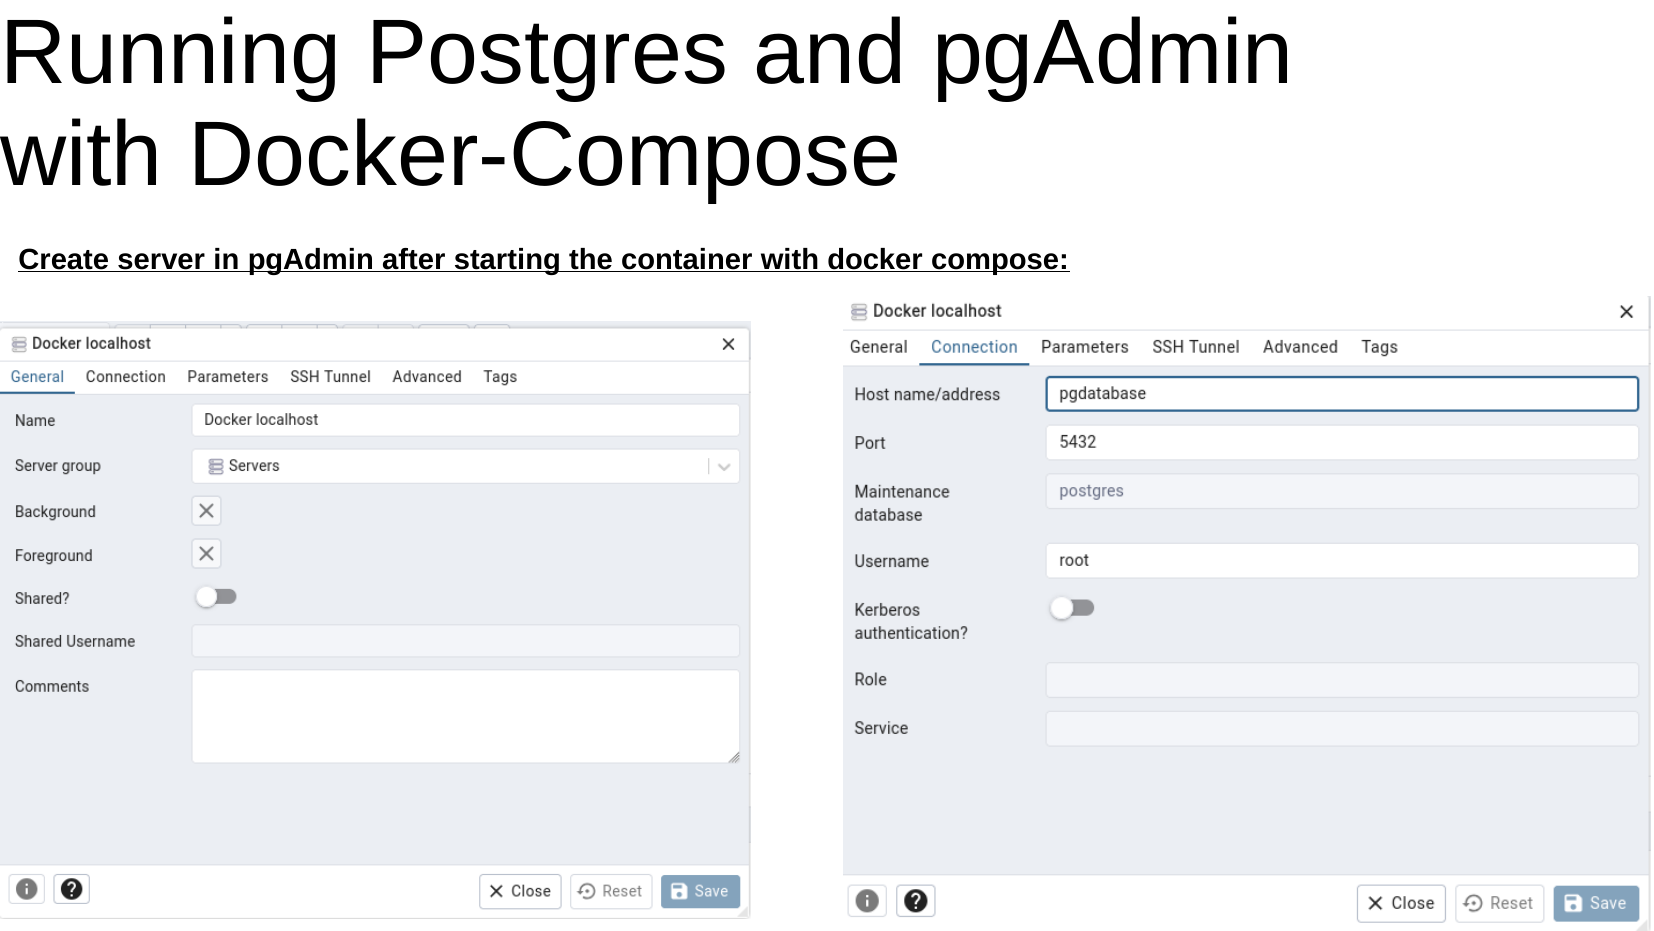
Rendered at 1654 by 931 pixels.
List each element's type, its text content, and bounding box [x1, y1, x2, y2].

text_box Create server in pgAdmin after starting the container with docker compose: [3, 235, 1654, 405]
picture [0, 321, 751, 919]
picture [843, 296, 1651, 931]
title Running Postgres and pgAdmin with Docker-Compose [0, 0, 1463, 206]
